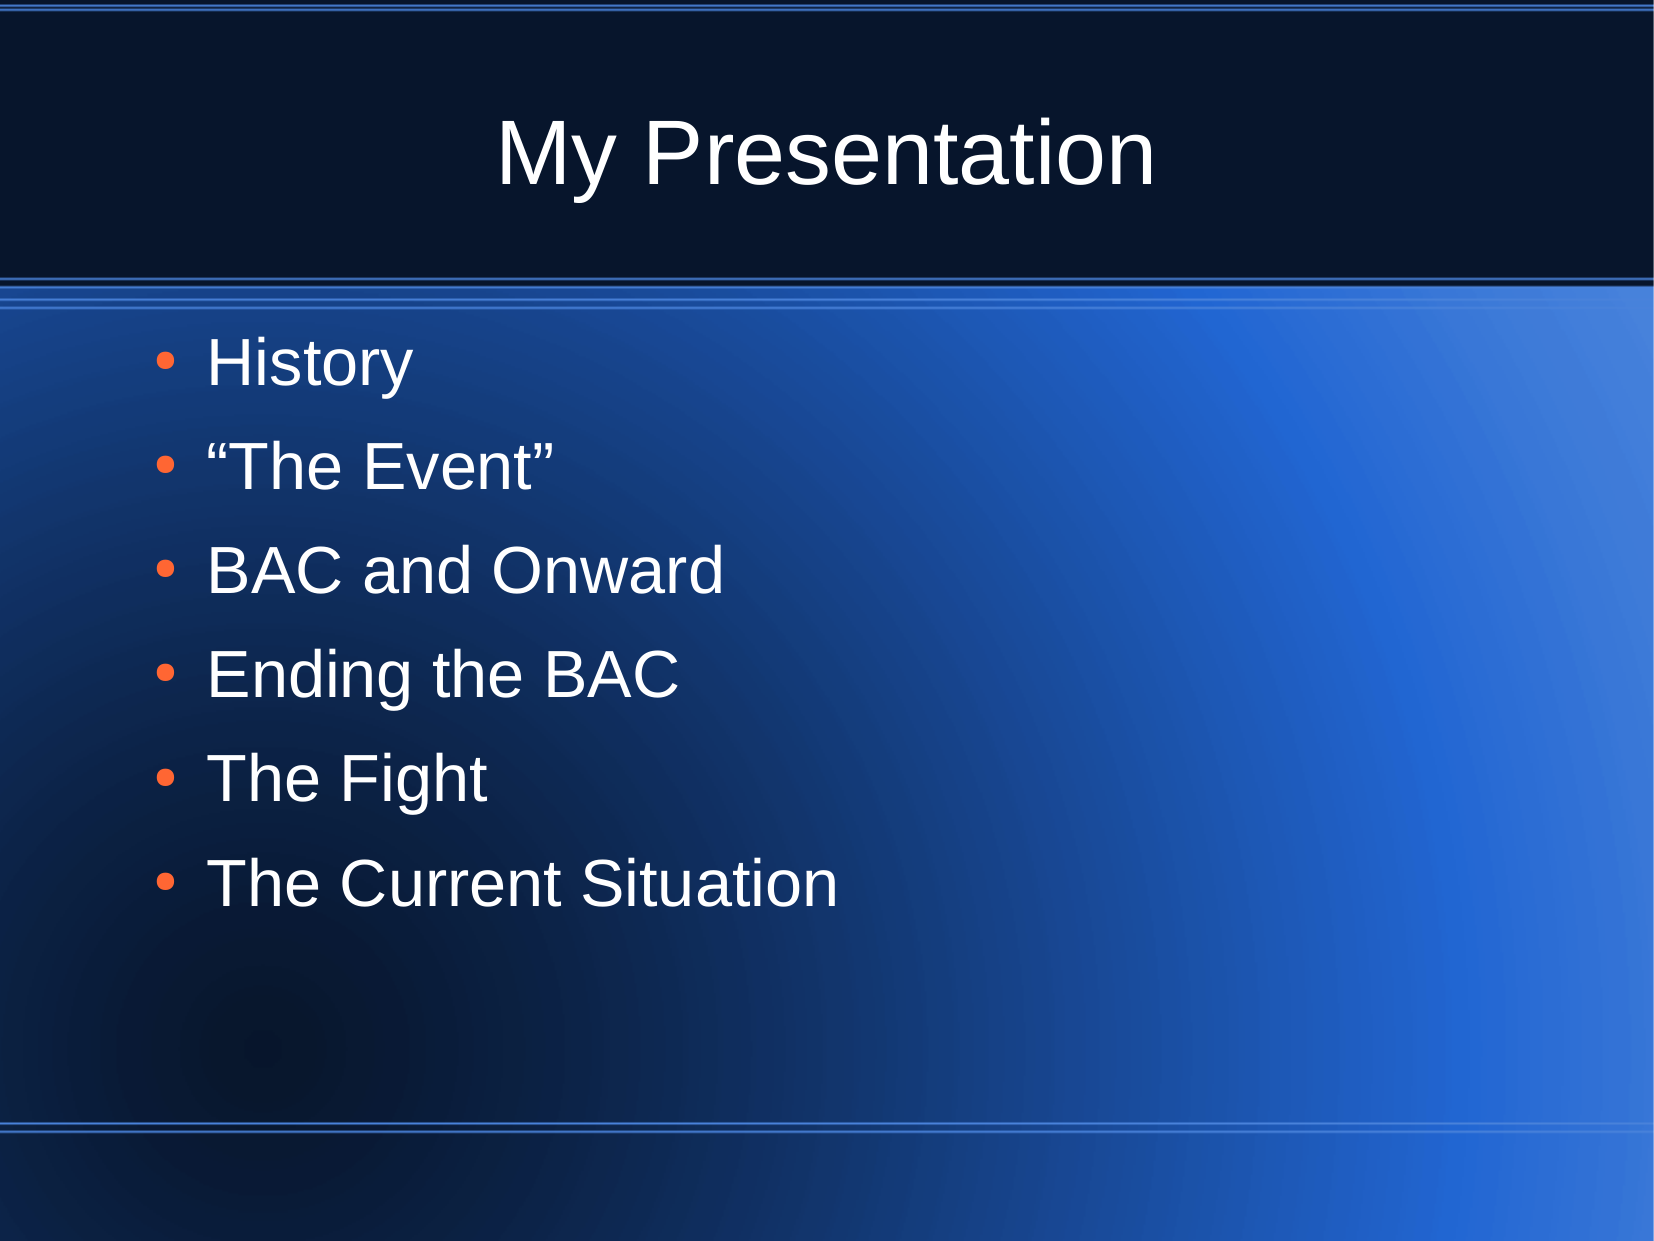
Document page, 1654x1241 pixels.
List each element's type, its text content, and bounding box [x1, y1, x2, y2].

title My Presentation [82, 49, 1571, 257]
list History “The Event” BAC and Onward Ending the BAC The Fight The Current Situation [118, 324, 1571, 1004]
picture [0, 0, 1654, 1241]
